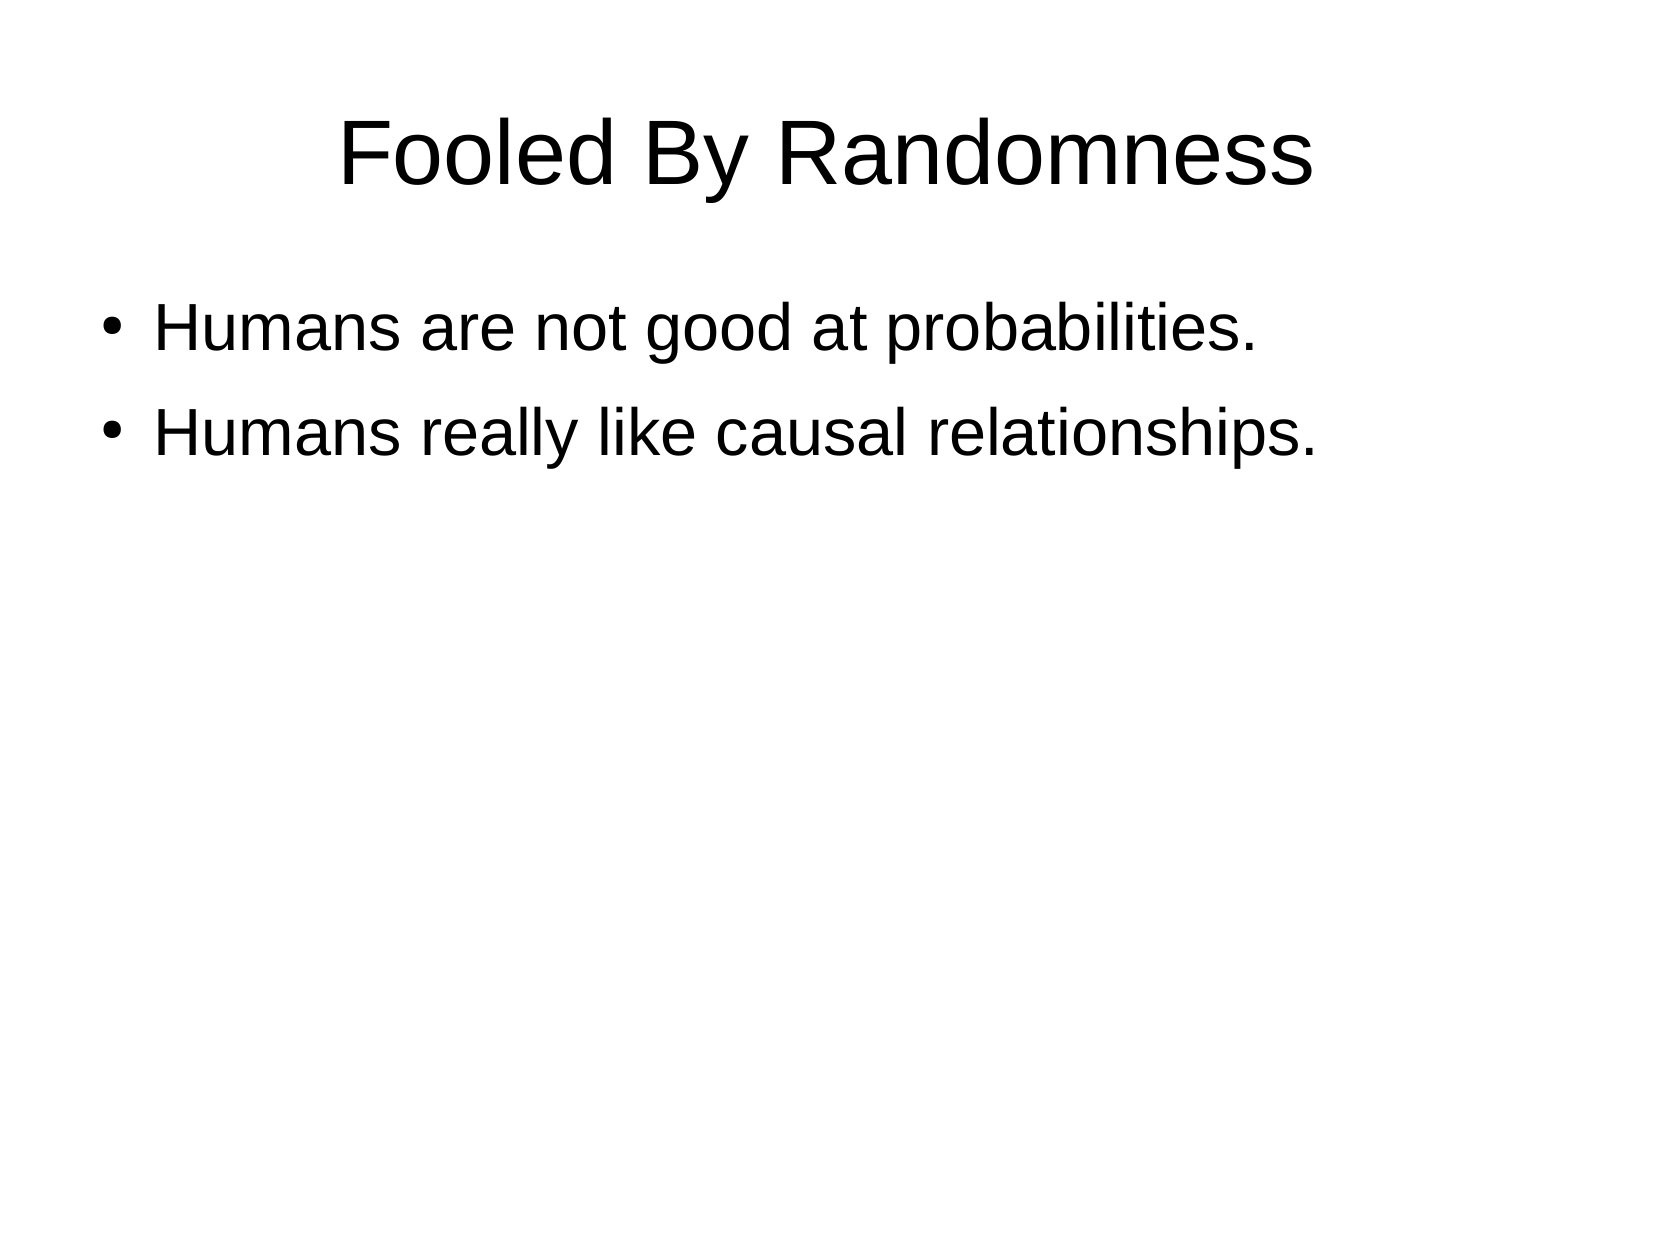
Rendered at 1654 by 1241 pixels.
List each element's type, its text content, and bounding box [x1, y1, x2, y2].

list Humans are not good at probabilities. Humans really like causal relationships. [82, 290, 1571, 1010]
title Fooled By Randomness [82, 49, 1571, 257]
